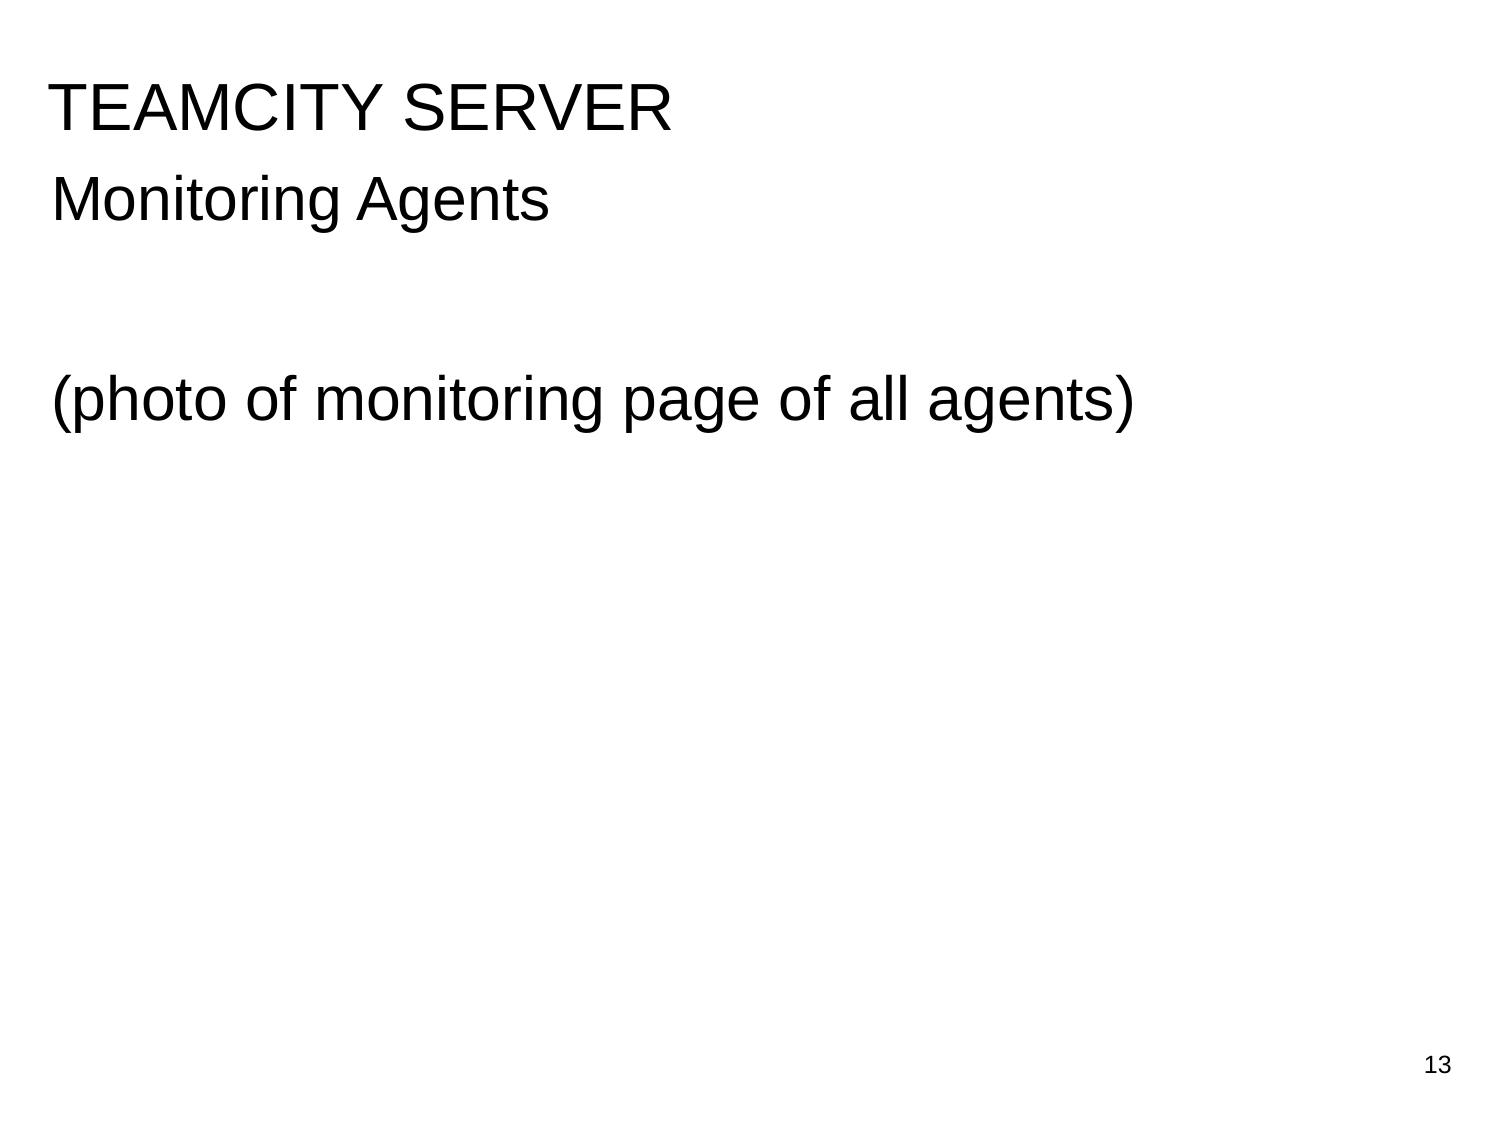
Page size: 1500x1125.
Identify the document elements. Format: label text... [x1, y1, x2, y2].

slide_number <number> [1325, 1047, 1452, 1080]
list Monitoring Agents (photo of monitoring page of all agents) [48, 150, 1452, 241]
title Teamcity server [48, 57, 1452, 150]
